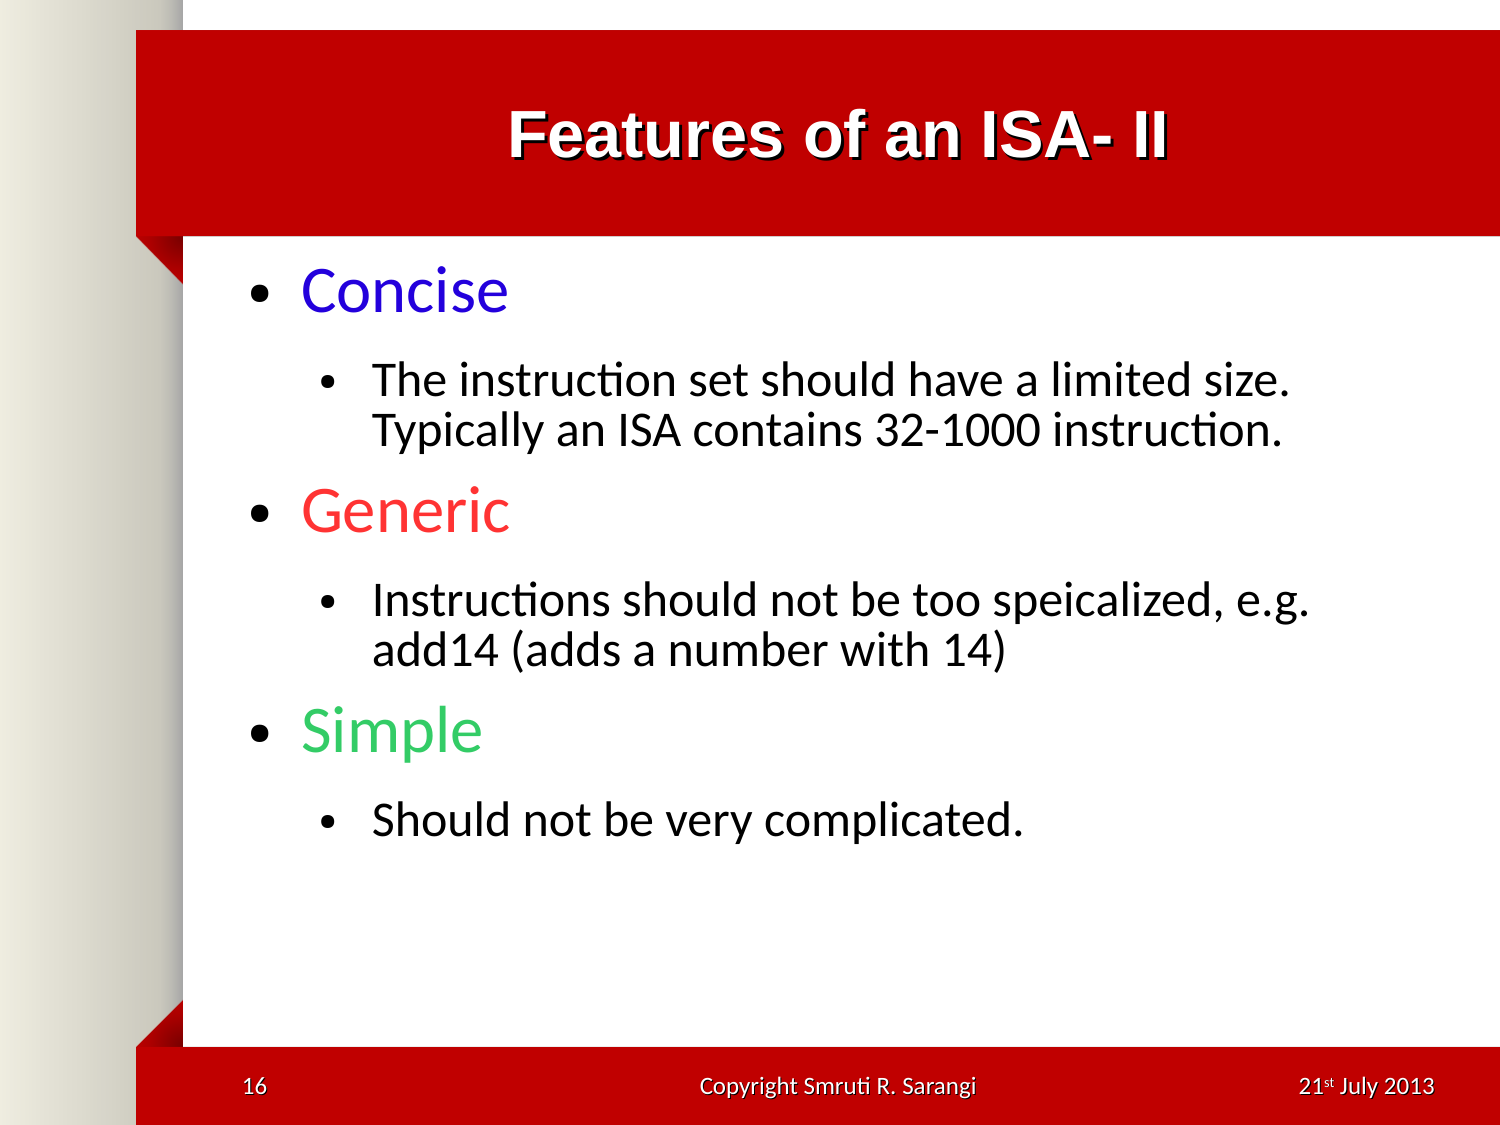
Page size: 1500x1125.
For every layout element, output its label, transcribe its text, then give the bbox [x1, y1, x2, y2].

picture [0, 0, 1500, 1125]
list Concise The instruction set should have a limited size. Typically an ISA contains 32-1000 instruction. Generic Instructions should not be too speicalized, e.g. add14 (adds a number with 14) Simple Should not be very complicated. [230, 262, 1447, 1005]
title Features of an ISA- II [230, 57, 1447, 211]
